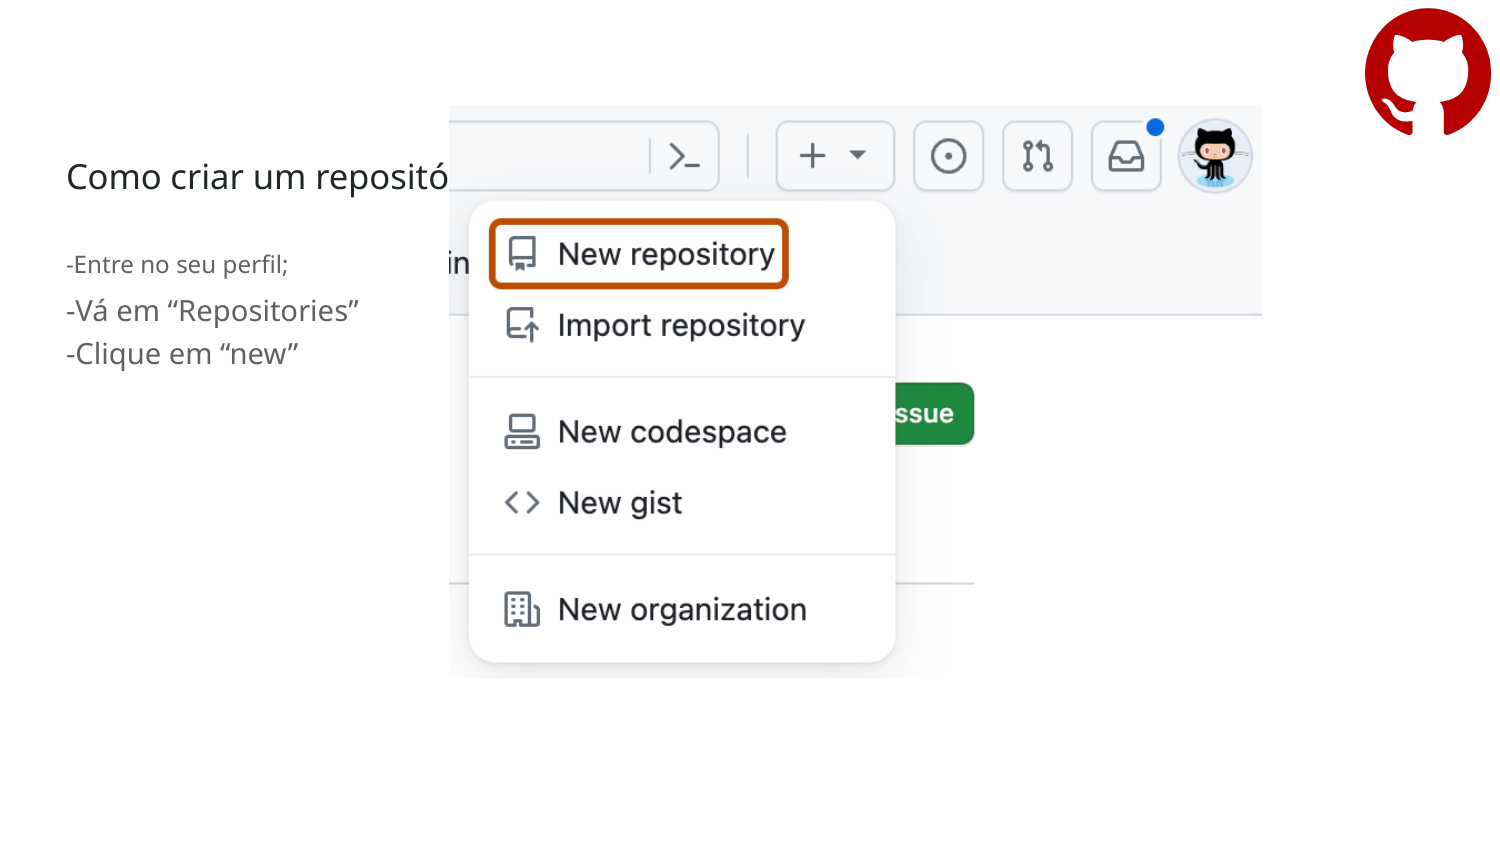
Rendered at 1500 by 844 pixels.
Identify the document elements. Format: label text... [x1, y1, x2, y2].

text_box -Vá em “Repositories” [51, 271, 436, 342]
text_box -Clique em “new” [51, 320, 350, 386]
picture [449, 105, 1262, 678]
picture [1356, 0, 1500, 144]
list -Entre no seu perfil; [51, 227, 449, 297]
title Como criar um repositório [51, 91, 512, 216]
